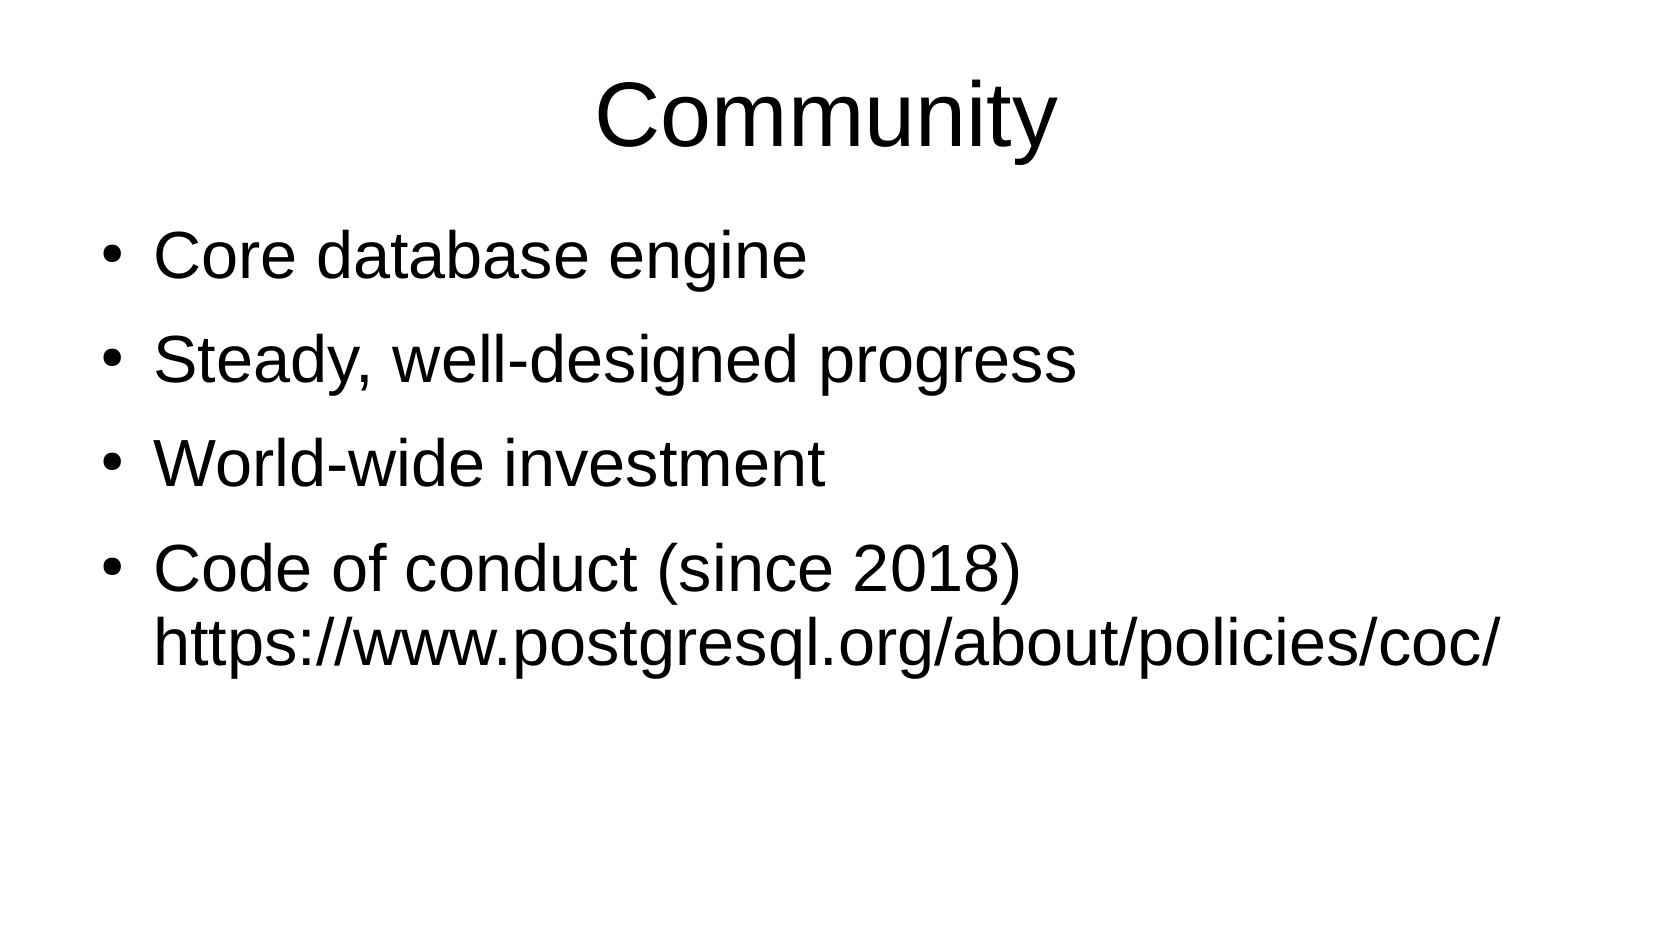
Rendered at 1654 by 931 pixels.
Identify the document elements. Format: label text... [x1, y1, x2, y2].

title Community [82, 37, 1571, 193]
list Core database engine Steady, well-designed progress World-wide investment Code of conduct (since 2018) https://www.postgresql.org/about/policies/coc/ [82, 217, 1571, 758]
